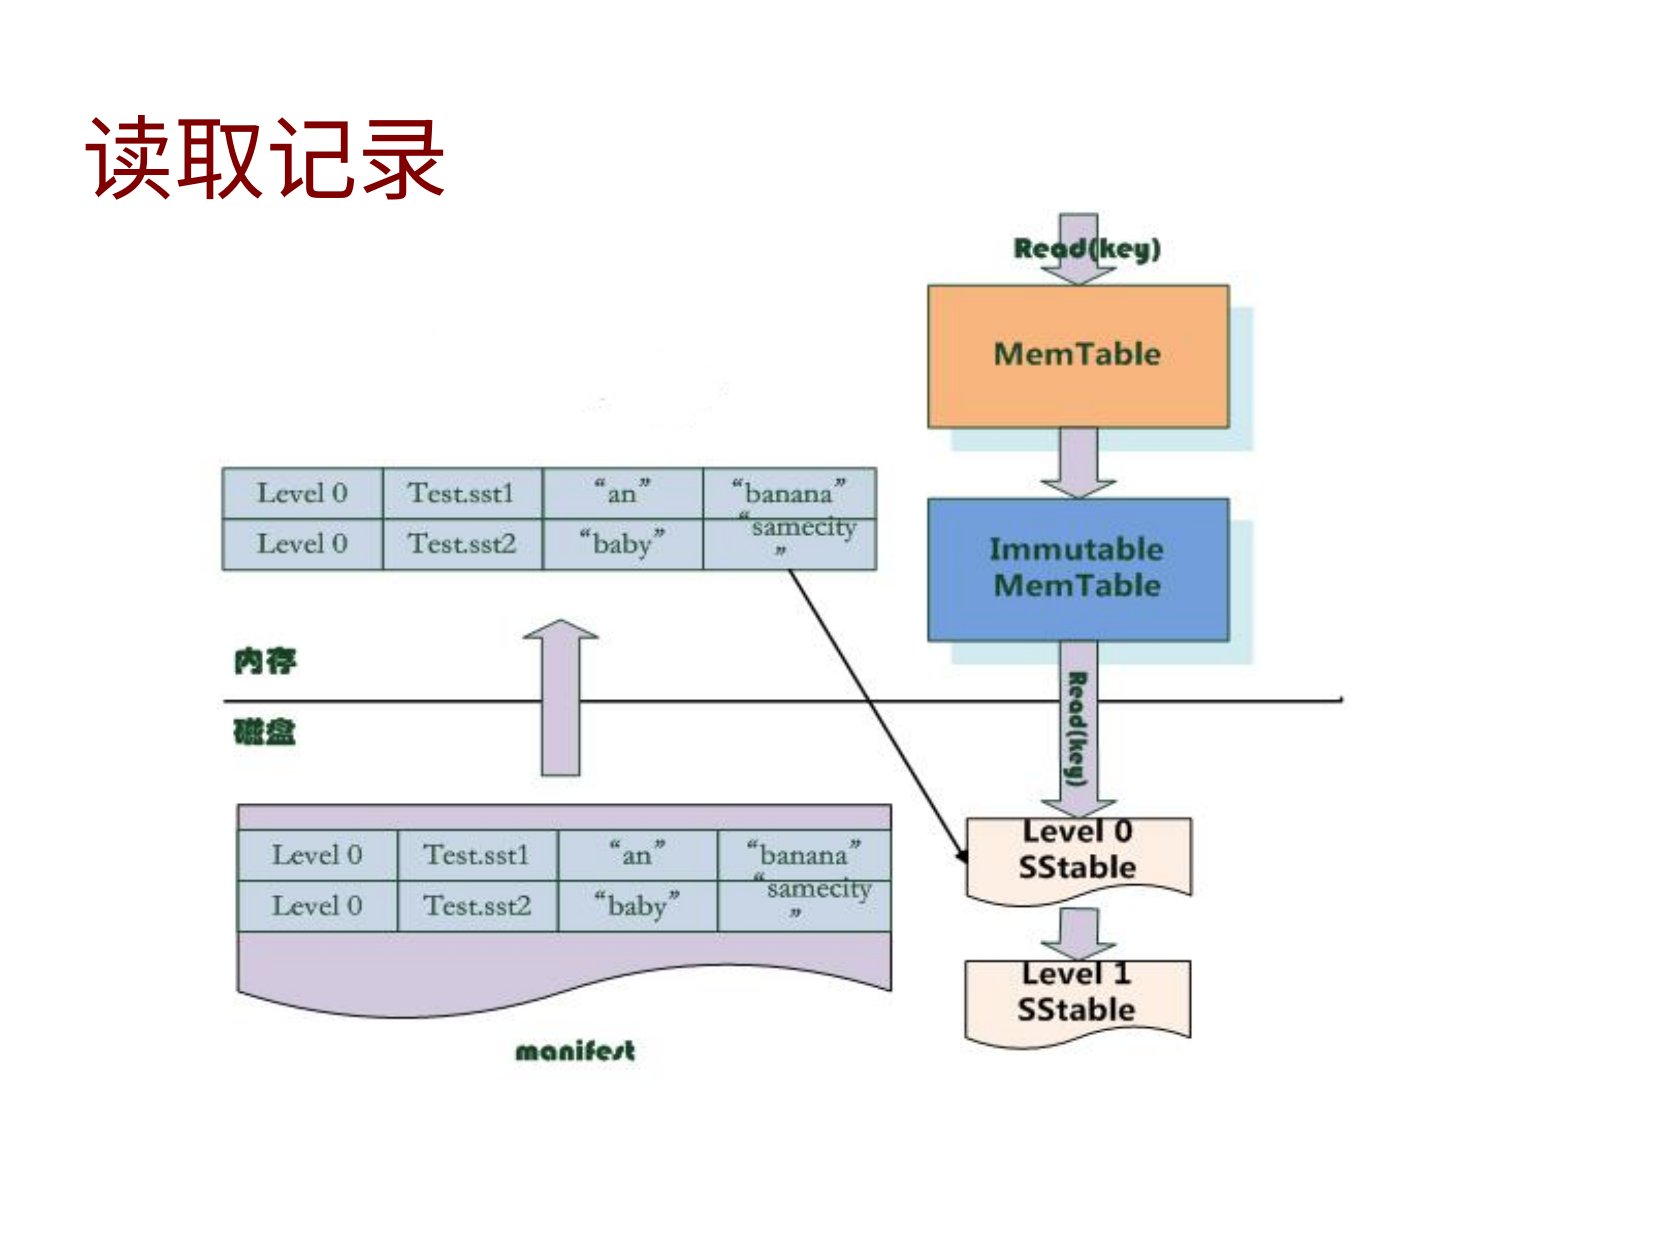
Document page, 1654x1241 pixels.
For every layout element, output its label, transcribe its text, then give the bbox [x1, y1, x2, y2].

picture [135, 209, 1351, 1081]
title 读取记录 [82, 49, 1571, 257]
